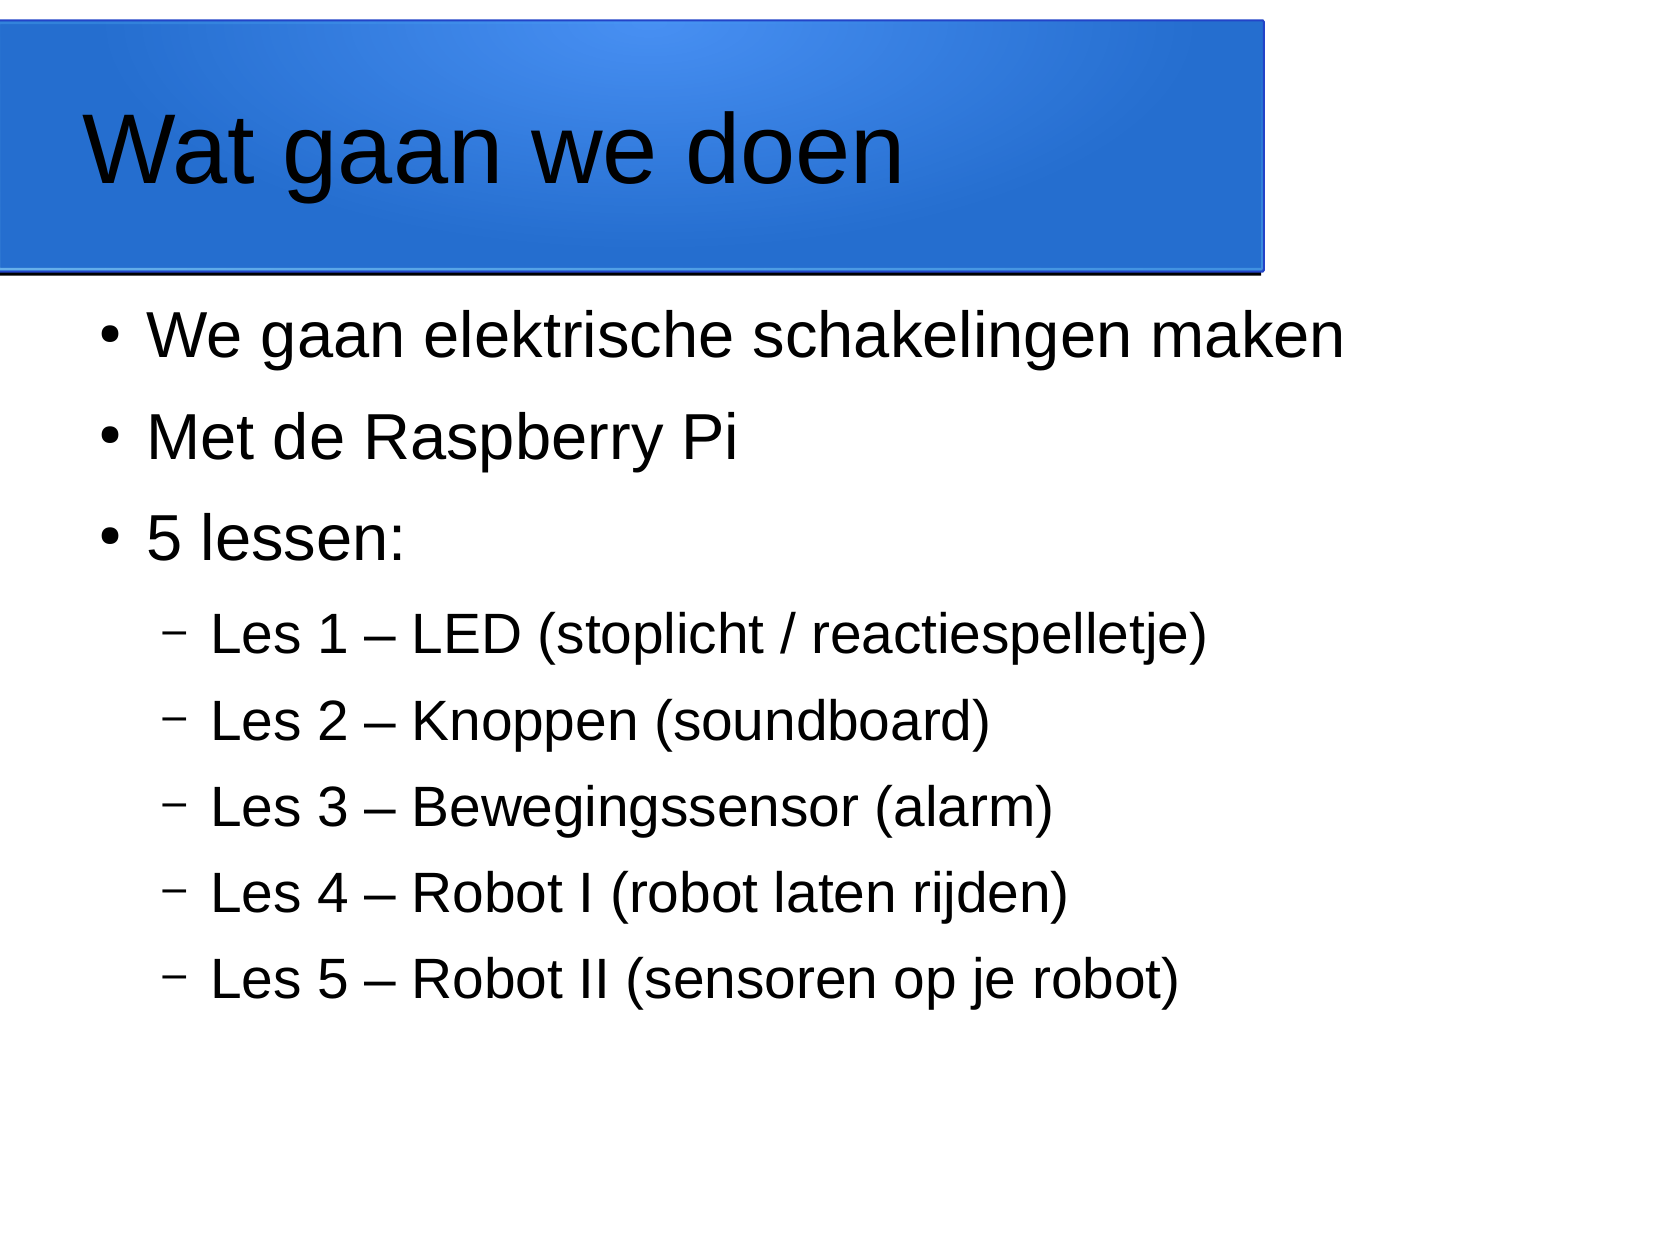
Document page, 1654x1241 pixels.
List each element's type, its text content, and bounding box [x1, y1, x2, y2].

title Wat gaan we doen [82, 47, 1235, 252]
list We gaan elektrische schakelingen maken Met de Raspberry Pi 5 lessen: Les 1 – LED (stoplicht / reactiespelletje) Les 2 – Knoppen (soundboard) Les 3 – Bewegingssensor (alarm) Les 4 – Robot I (robot laten rijden) Les 5 – Robot II (sensoren op je robot) [82, 299, 1571, 1019]
